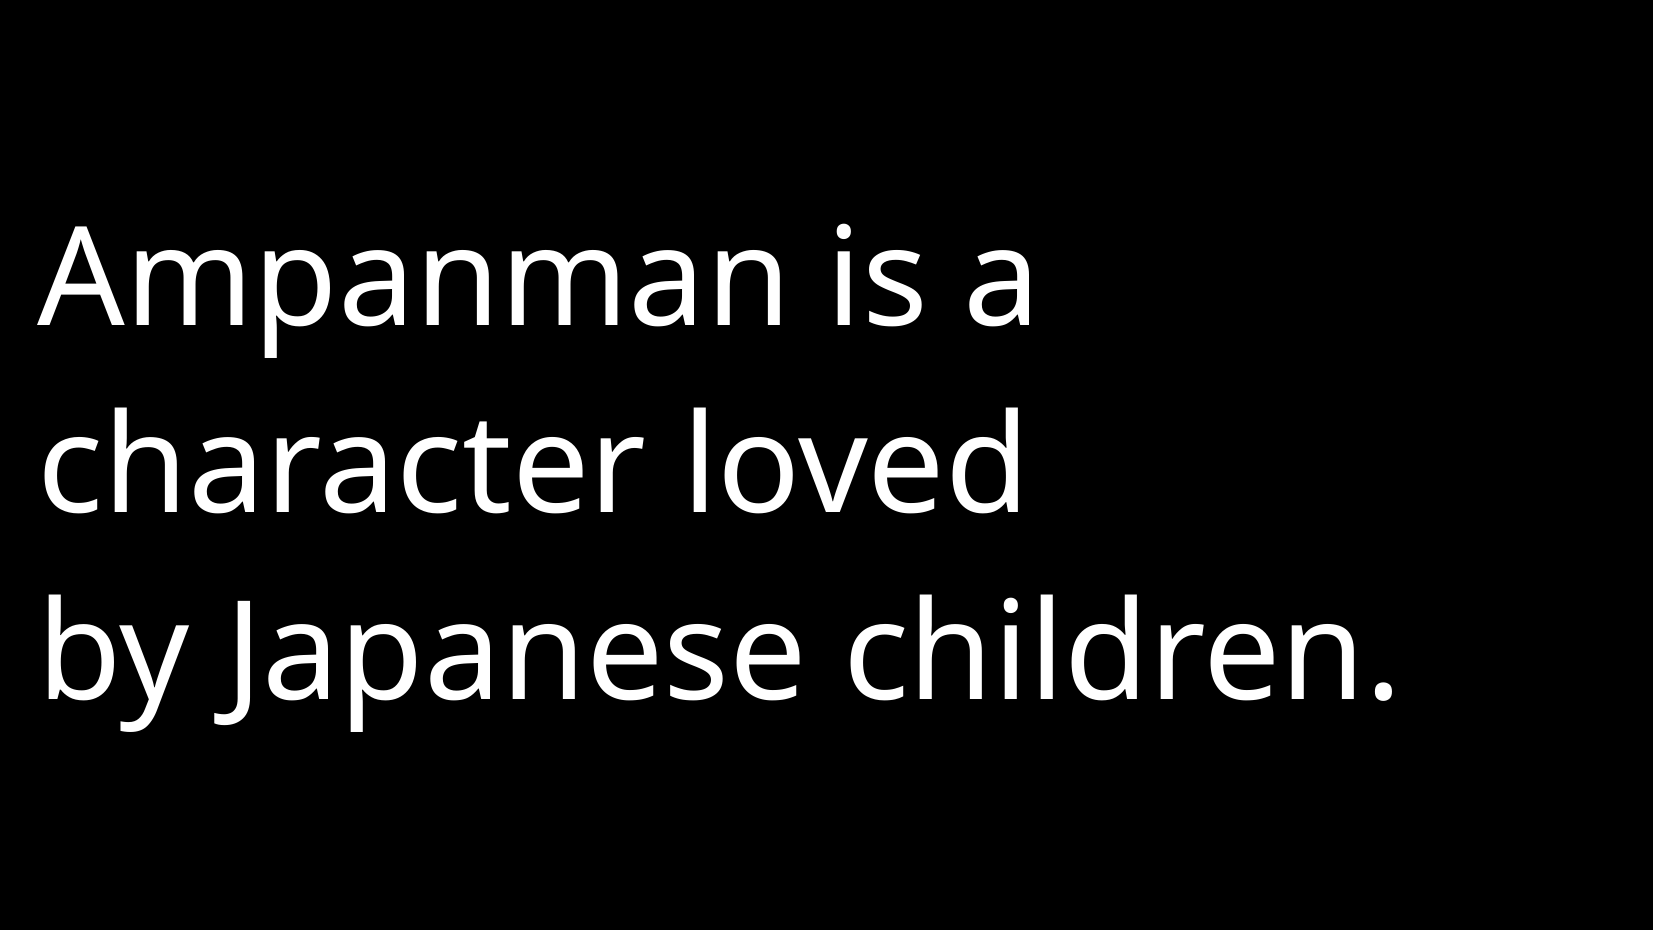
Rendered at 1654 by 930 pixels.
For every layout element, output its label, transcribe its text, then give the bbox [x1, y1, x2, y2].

title Ampanman is a character loved by Japanese children. [37, 19, 1612, 900]
